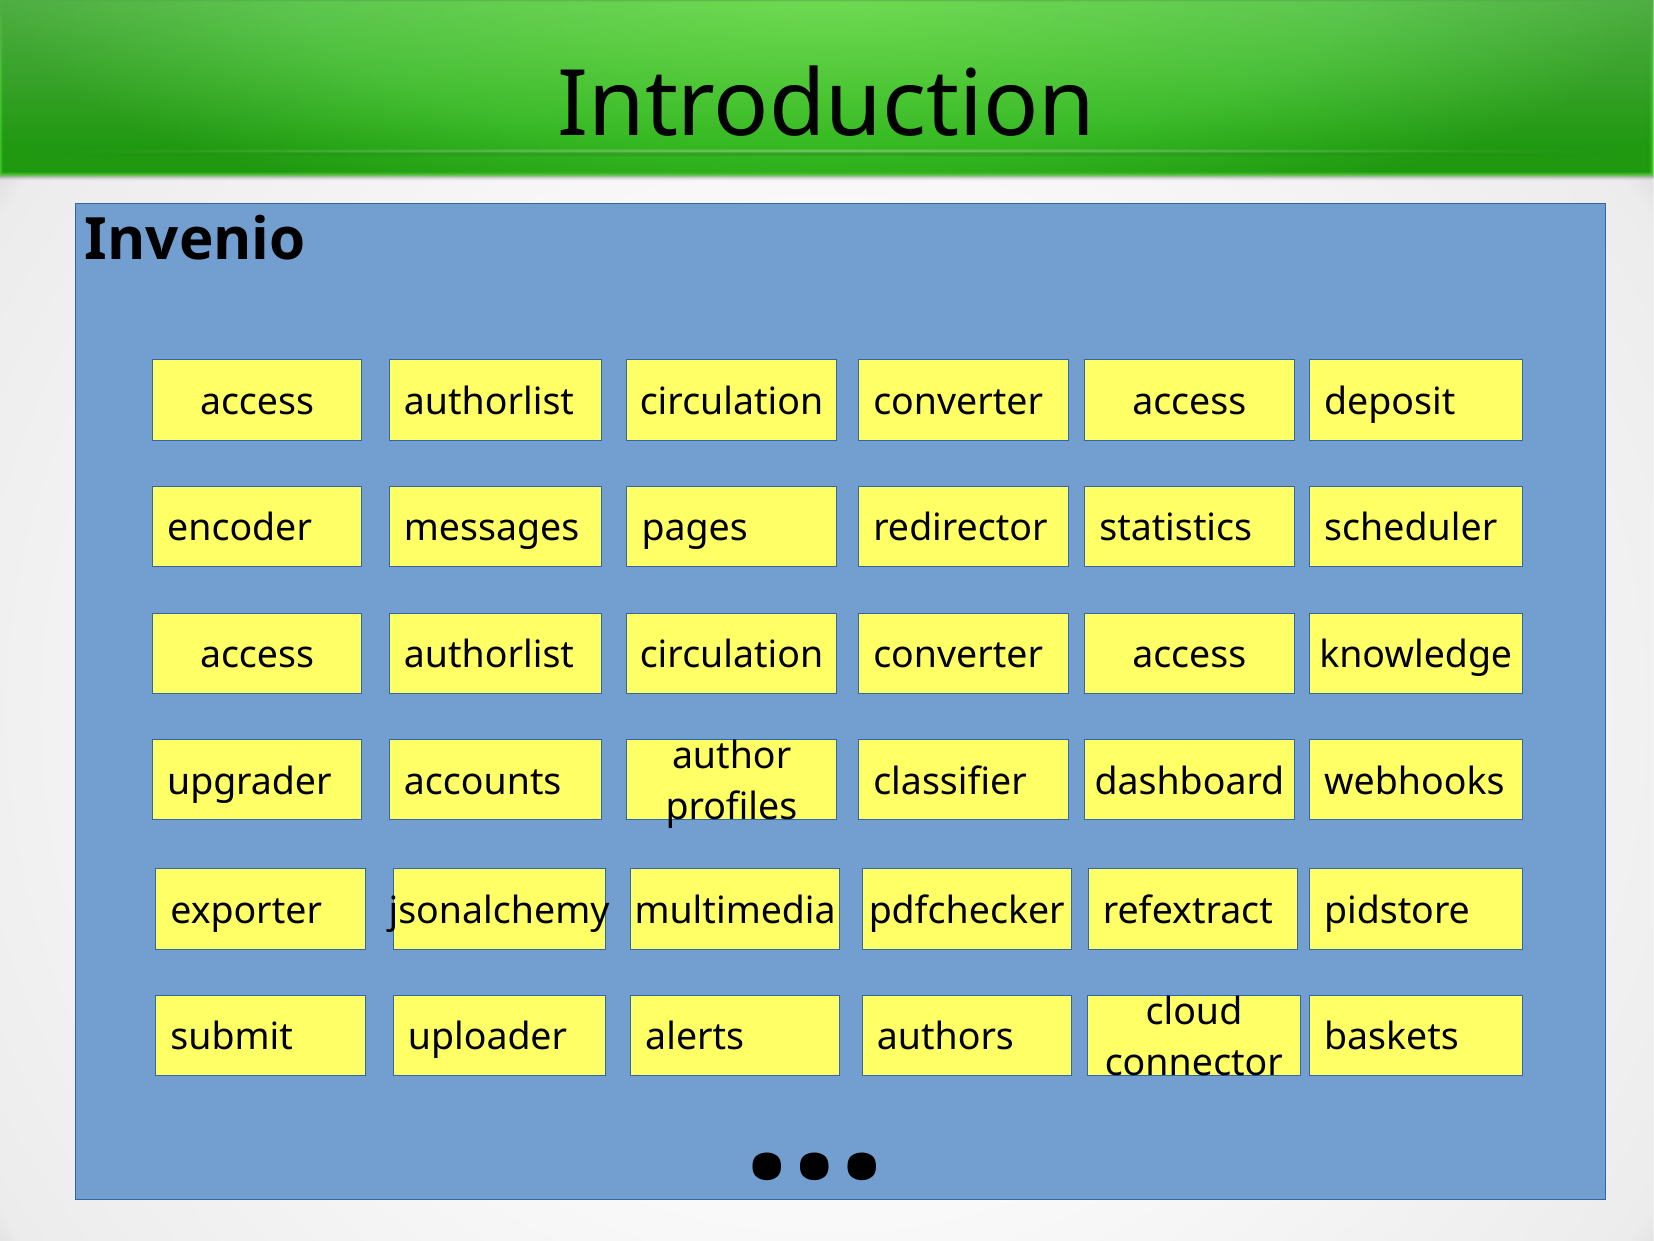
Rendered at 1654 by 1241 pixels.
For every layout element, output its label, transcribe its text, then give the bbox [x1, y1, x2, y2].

text_box deposit [1309, 359, 1523, 441]
text_box pdfchecker [862, 868, 1072, 950]
text_box circulation [626, 359, 837, 441]
text_box [75, 203, 1606, 1200]
text_box converter [858, 613, 1069, 694]
text_box encoder [152, 486, 362, 567]
text_box exporter [155, 868, 366, 950]
text_box authorlist [389, 613, 602, 694]
text_box author profiles [626, 739, 837, 820]
text_box webhooks [1309, 739, 1523, 820]
text_box access [1084, 359, 1295, 441]
text_box cloud connector [1087, 995, 1301, 1076]
text_box baskets [1309, 995, 1523, 1076]
text_box access [152, 613, 362, 694]
text_box refextract [1088, 868, 1298, 950]
text_box authors [925, 995, 1072, 1076]
text_box uploader [393, 995, 606, 1076]
picture [0, 0, 1654, 1241]
text_box knowledge [1309, 613, 1523, 694]
text_box jsonalchemy [393, 868, 606, 950]
text_box upgrader [152, 739, 362, 820]
text_box access [152, 359, 362, 441]
text_box scheduler [1309, 486, 1523, 567]
text_box dashboard [1084, 739, 1295, 820]
text_box alerts [630, 995, 728, 1076]
text_box access [1084, 613, 1295, 694]
text_box statistics [1084, 486, 1295, 567]
text_box authorlist [389, 359, 602, 441]
text_box converter [858, 359, 1069, 441]
text_box messages [389, 486, 602, 567]
title Introduction [82, 0, 1571, 204]
text_box pidstore [1309, 868, 1523, 950]
text_box pages [626, 486, 837, 567]
text_box submit [155, 995, 366, 1076]
text_box … [728, 992, 925, 1238]
text_box classifier [858, 739, 1069, 820]
text_box redirector [858, 486, 1069, 567]
text_box Invenio [70, 189, 332, 285]
text_box circulation [626, 613, 837, 694]
text_box multimedia [630, 868, 840, 950]
text_box accounts [389, 739, 602, 820]
